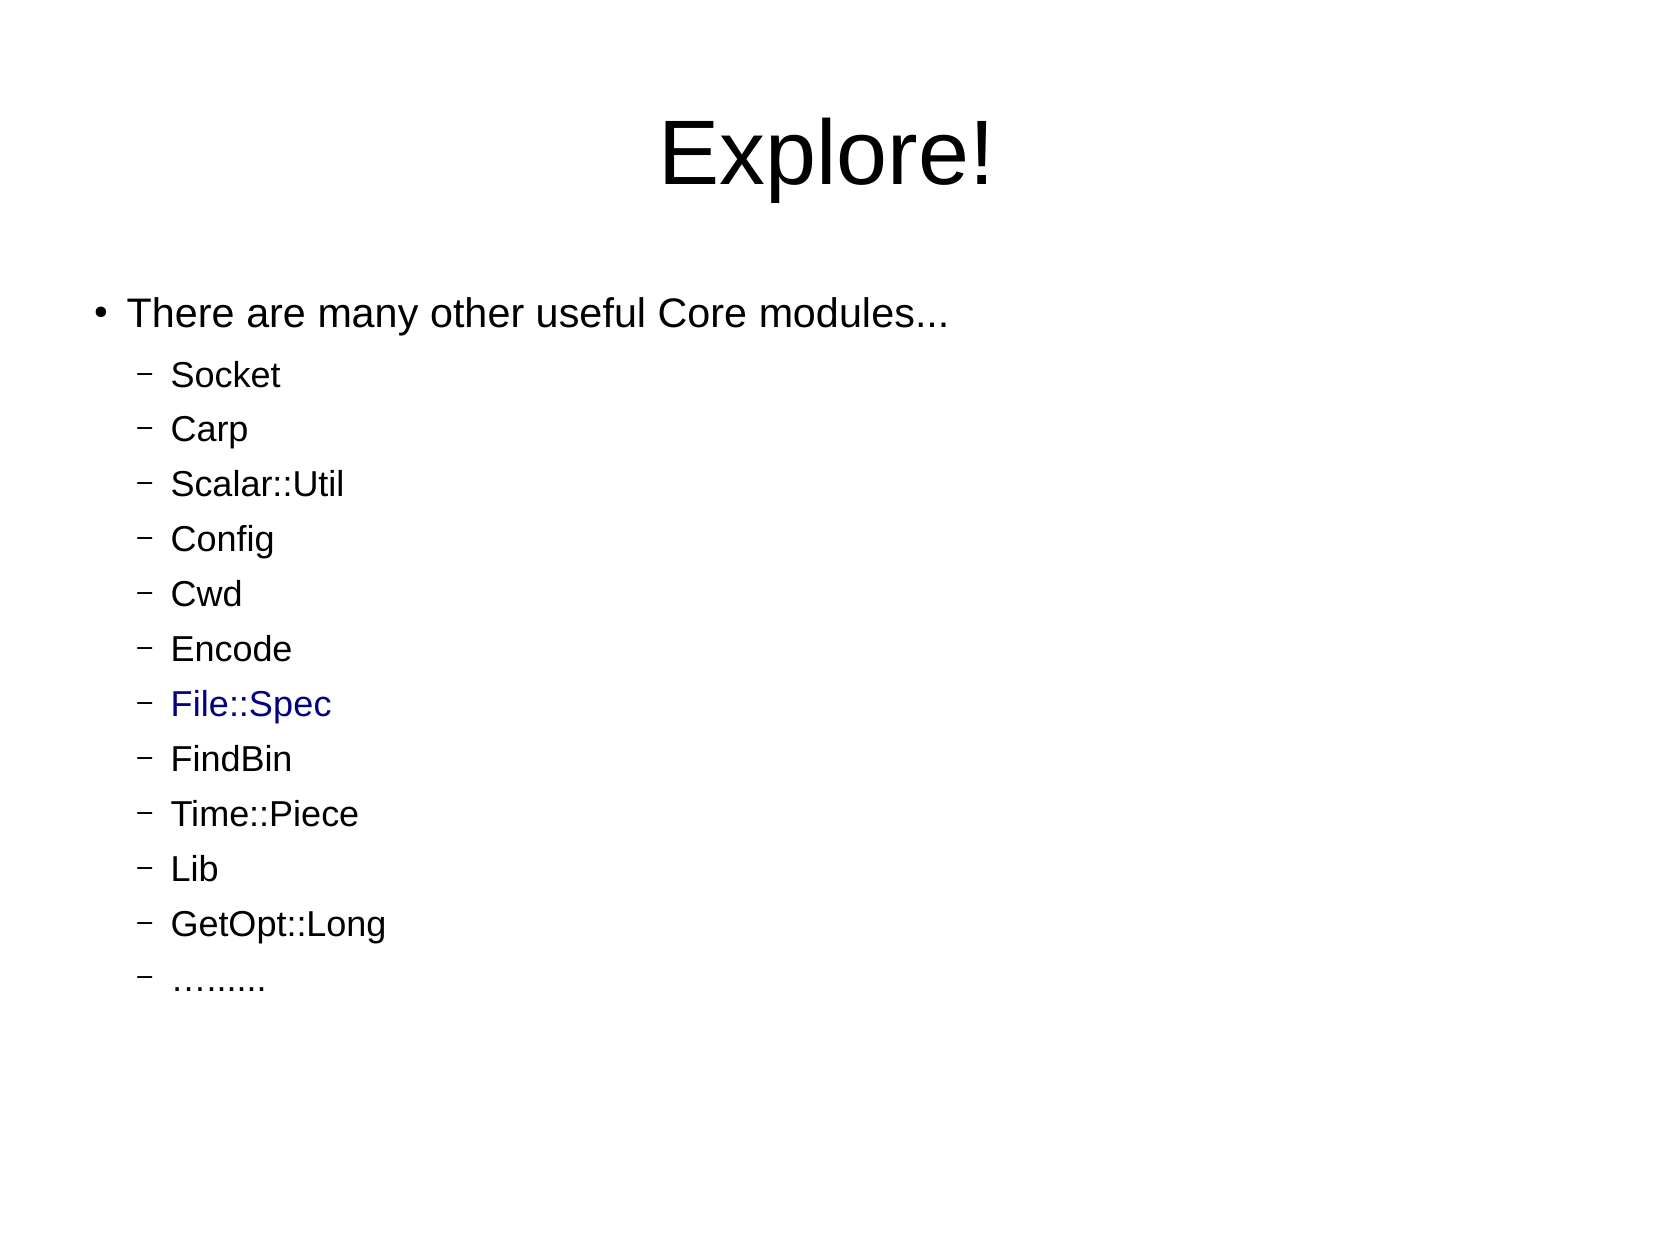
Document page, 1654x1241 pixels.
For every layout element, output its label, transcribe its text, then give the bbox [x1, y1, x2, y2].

list There are many other useful Core modules... Socket Carp Scalar::Util Config Cwd Encode File::Spec FindBin Time::Piece Lib GetOpt::Long …...... [82, 290, 1571, 1010]
title Explore! [82, 49, 1571, 257]
